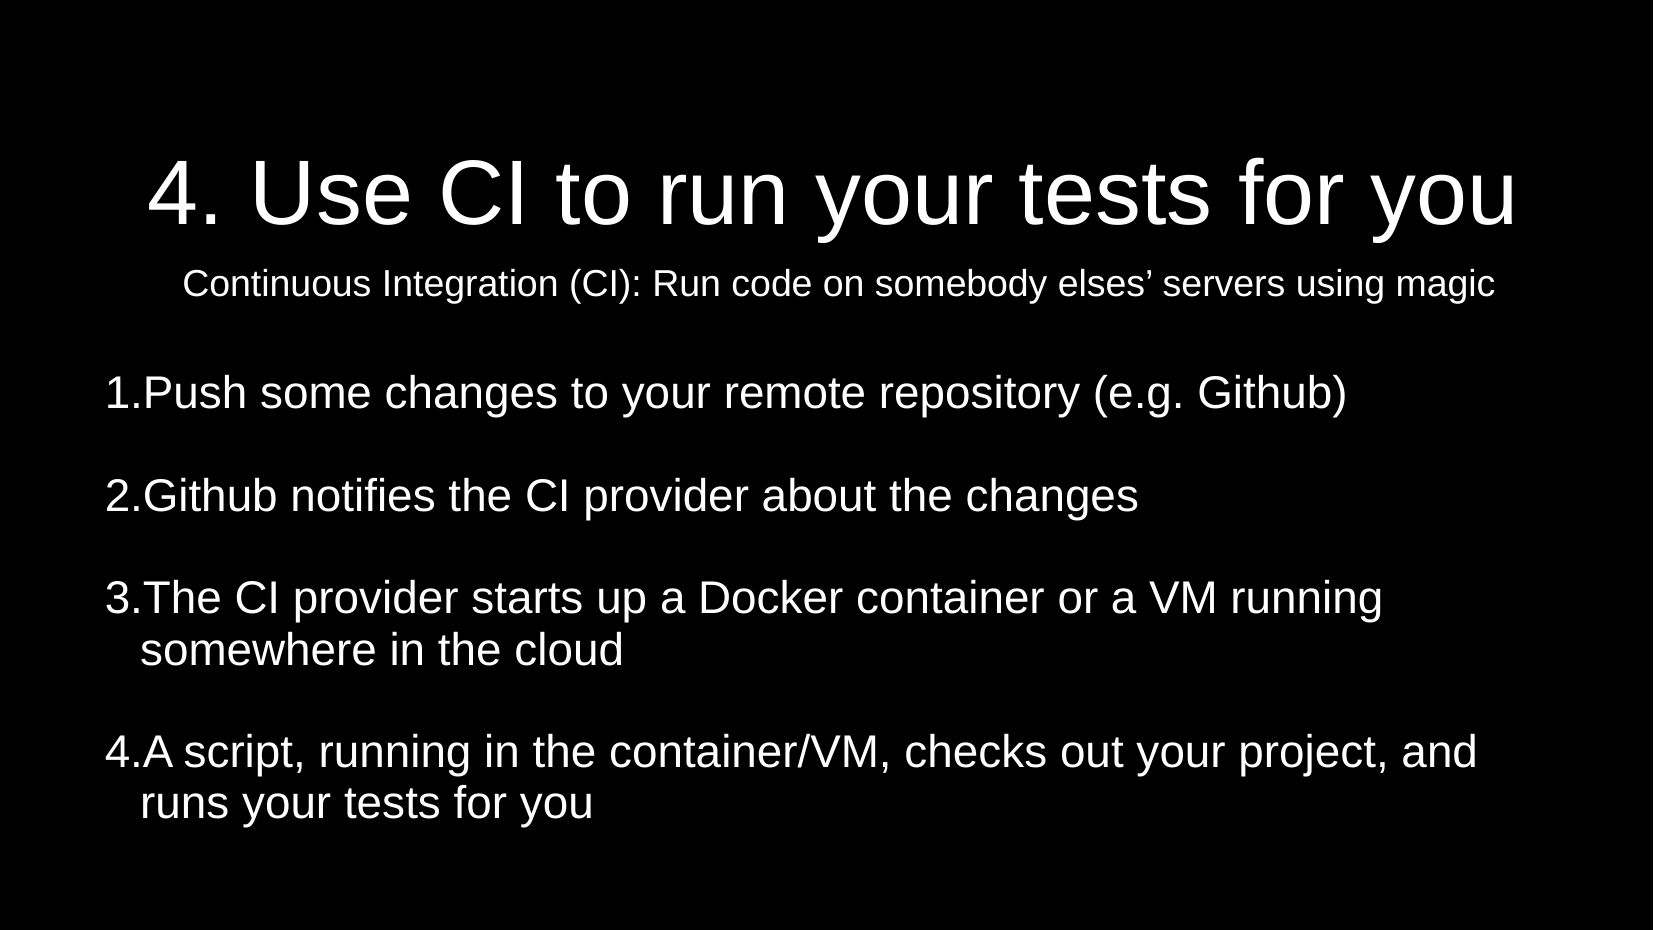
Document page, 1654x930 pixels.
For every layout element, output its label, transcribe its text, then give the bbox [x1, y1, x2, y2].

text_box Push some changes to your remote repository (e.g. Github) Github notifies the CI provider about the changes The CI provider starts up a Docker container or a VM running somewhere in the cloud A script, running in the container/VM, checks out your project, and runs your tests for you [90, 359, 1561, 879]
text_box Continuous Integration (CI): Run code on somebody elses’ servers using magic [132, 271, 1528, 316]
title 4. Use CI to run your tests for you [90, 114, 1578, 271]
